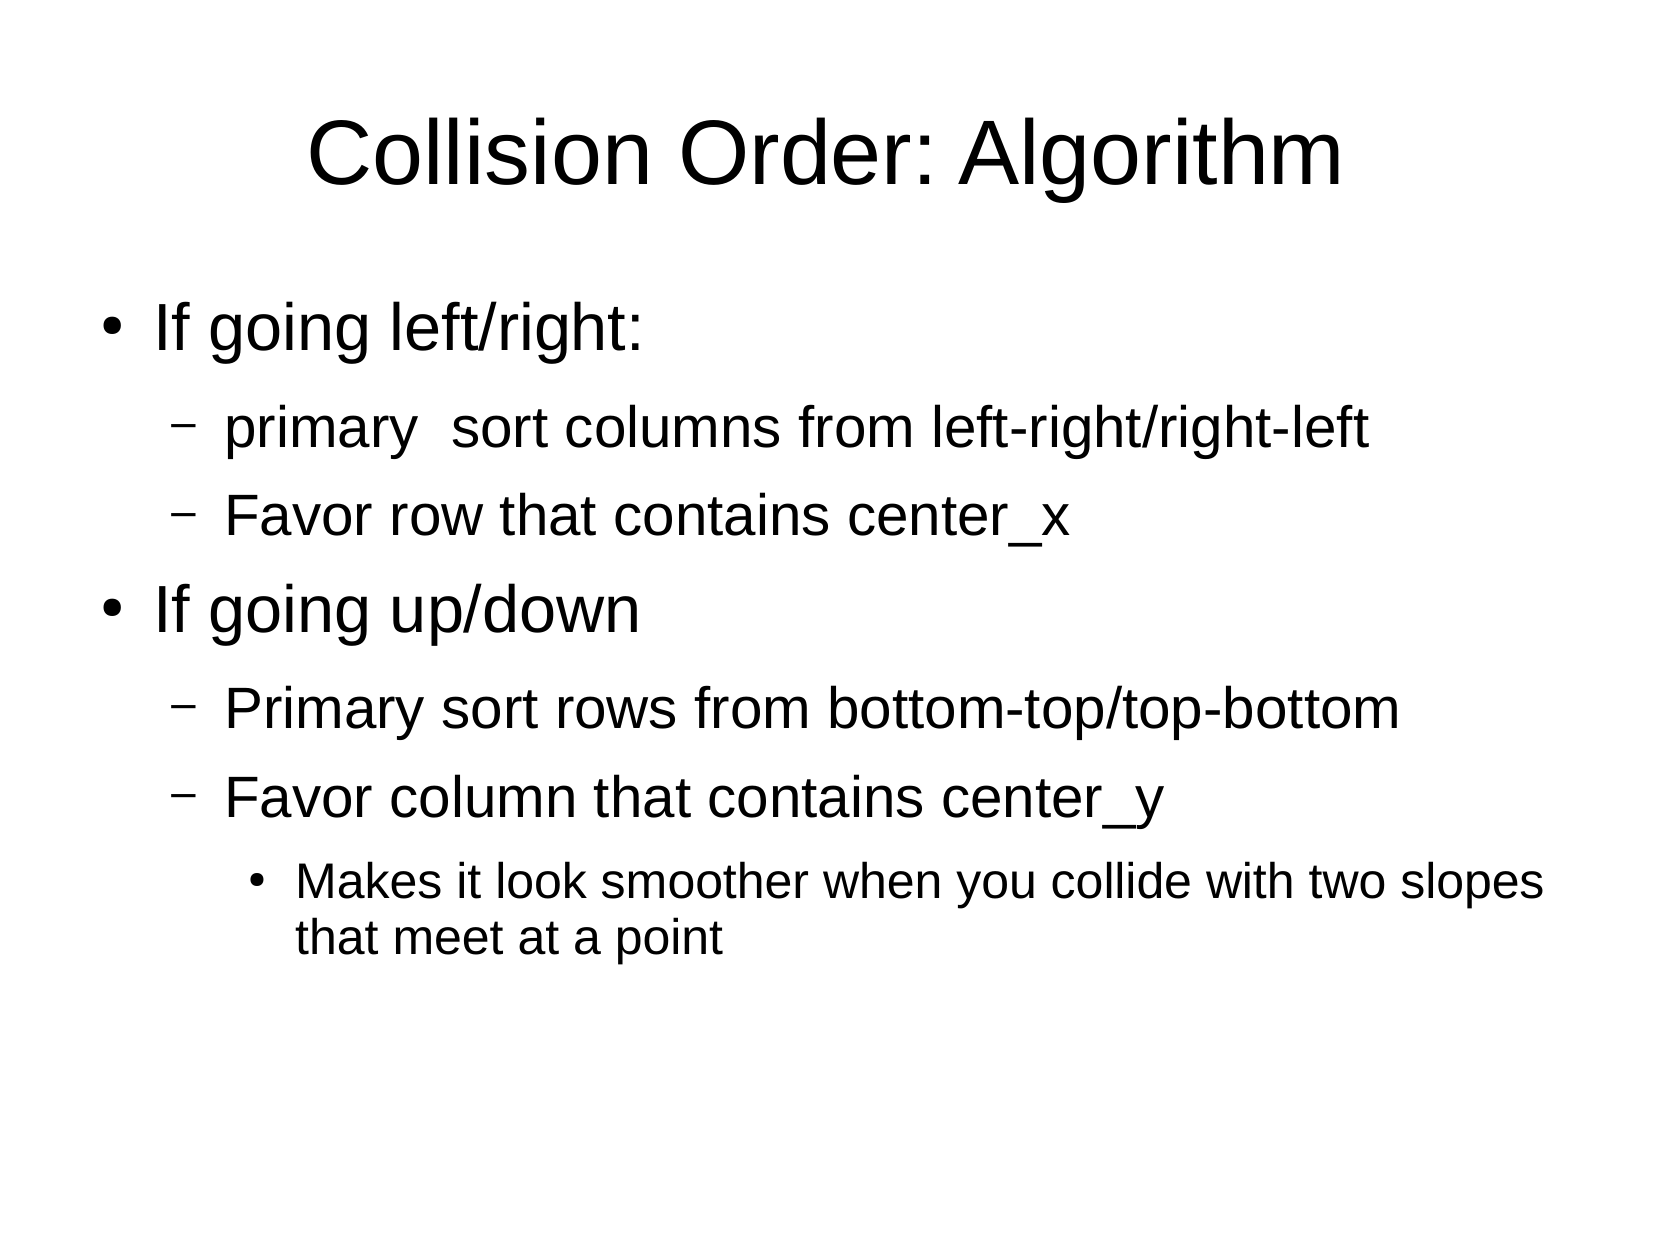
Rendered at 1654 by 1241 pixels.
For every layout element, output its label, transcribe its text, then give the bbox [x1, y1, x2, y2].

list If going left/right: primary sort columns from left-right/right-left Favor row that contains center_x If going up/down Primary sort rows from bottom-top/top-bottom Favor column that contains center_y Makes it look smoother when you collide with two slopes that meet at a point [82, 290, 1571, 1096]
title Collision Order: Algorithm [82, 49, 1571, 257]
